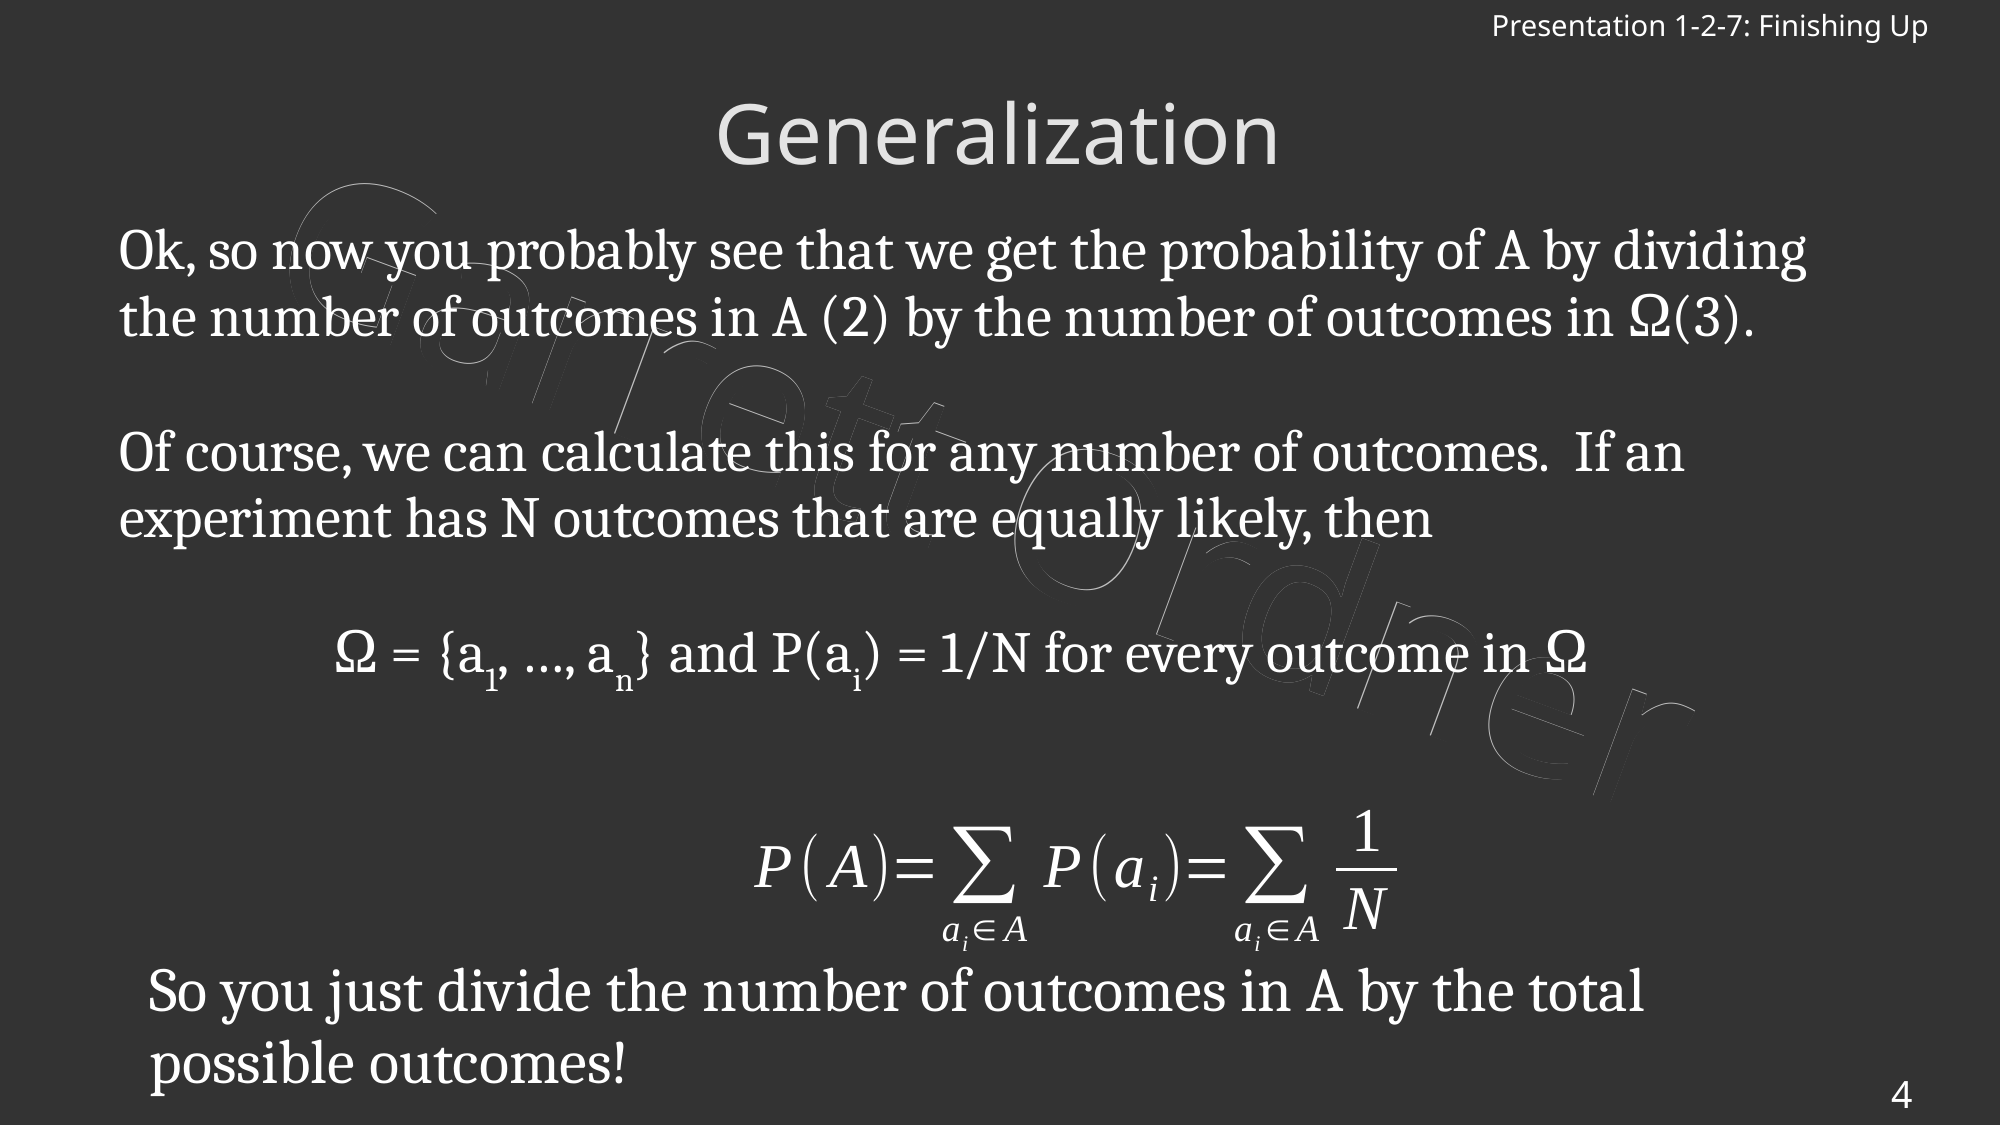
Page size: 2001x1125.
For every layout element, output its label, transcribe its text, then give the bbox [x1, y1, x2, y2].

text_box So you just divide the number of outcomes in A by the total possible outcomes! [135, 948, 1831, 1111]
text_box Ok, so now you probably see that we get the probability of A by dividing the number of outcomes in A (2) by the number of outcomes in Ω(3). Of course, we can calculate this for any number of outcomes. If an experiment has N outcomes that are equally likely, then Ω = {a1, …, an} and P(ai) = 1/N for every outcome in Ω [105, 210, 1831, 922]
slide_number <number> [1876, 1063, 2000, 1124]
title Generalization [136, 73, 1862, 280]
chart [743, 795, 1406, 948]
